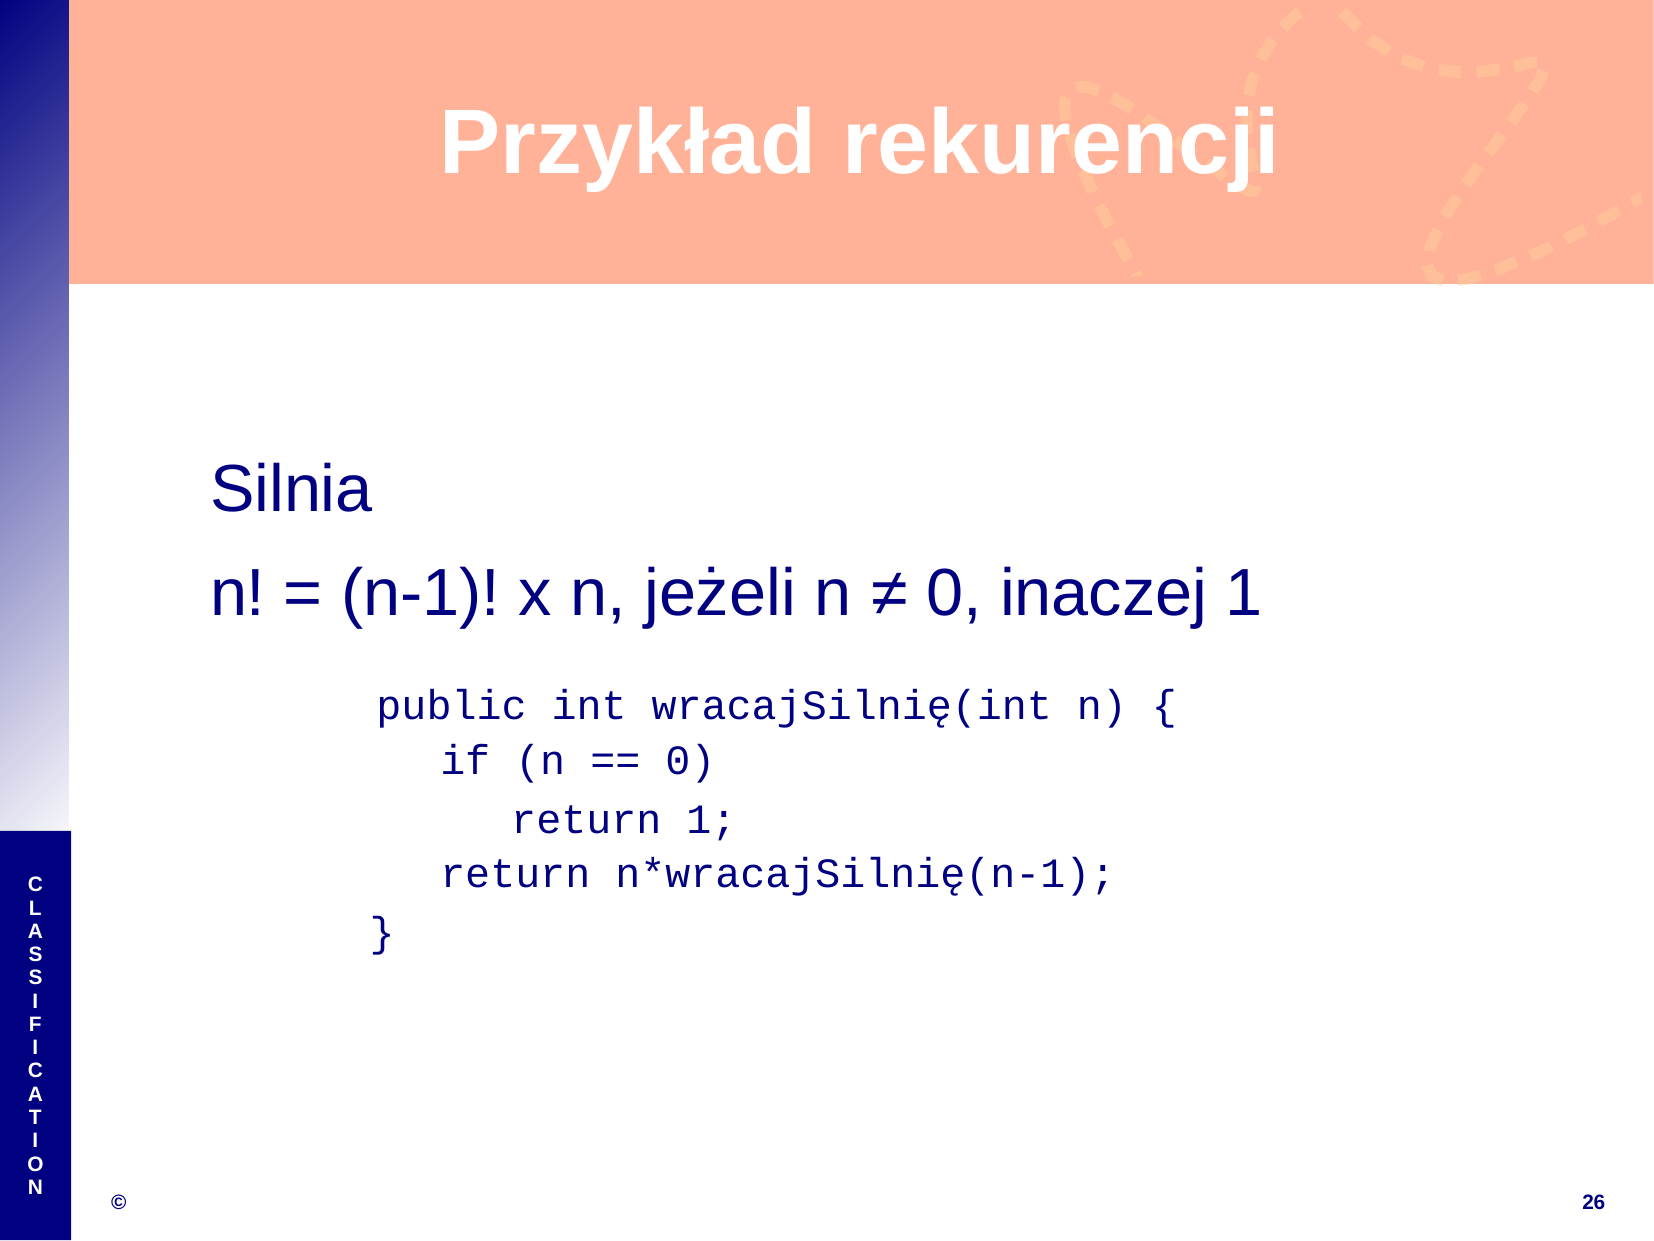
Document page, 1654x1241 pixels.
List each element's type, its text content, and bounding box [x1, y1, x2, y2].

title Przykład rekurencji [104, 37, 1617, 246]
text_box C L A S S I F I C A T I O N [0, 830, 71, 1241]
list Silnia n! = (n-1)! x n, jeżeli n ≠ 0, inaczej 1 public int wracajSilnię(int n) { if (n == 0) return 1; return n*wracajSilnię(n-1); } [192, 451, 1605, 982]
